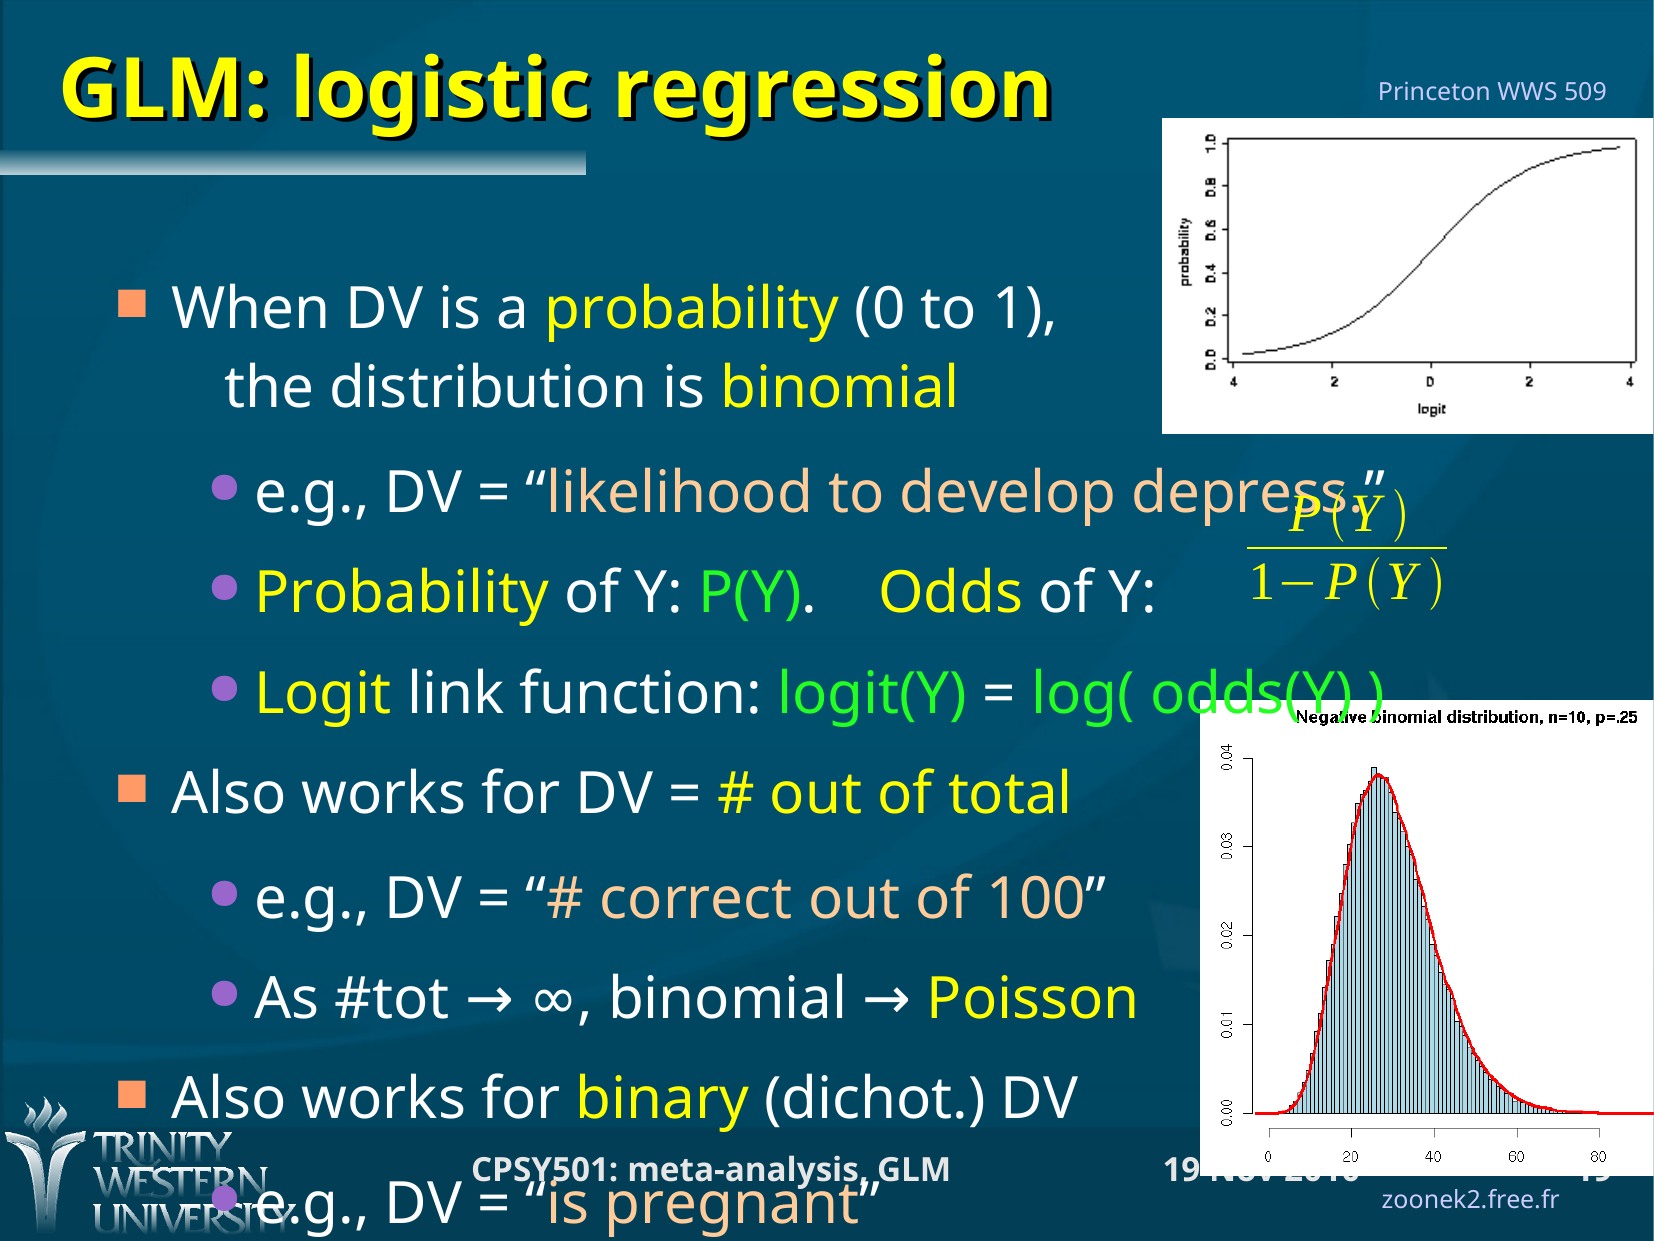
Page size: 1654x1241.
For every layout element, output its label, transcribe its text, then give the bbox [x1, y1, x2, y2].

list When DV is a probability (0 to 1), the distribution is binomial e.g., DV = “likelihood to develop depress.” Probability of Y: P(Y). Odds of Y: Logit link function: logit(Y) = log( odds(Y) ) Also works for DV = # out of total e.g., DV = “# correct out of 100” As #tot → ∞, binomial → Poisson Also works for binary (dichot.) DV e.g., DV = “is pregnant” [82, 266, 1571, 1126]
picture [38, 1227, 54, 1232]
picture [1163, 119, 1654, 433]
title GLM: logistic regression [59, 19, 1548, 151]
chart [1237, 482, 1455, 615]
text_box zoonek2.free.fr [1366, 1176, 1587, 1221]
text_box Princeton WWS 509 [1363, 68, 1640, 113]
picture [1199, 701, 1654, 1177]
